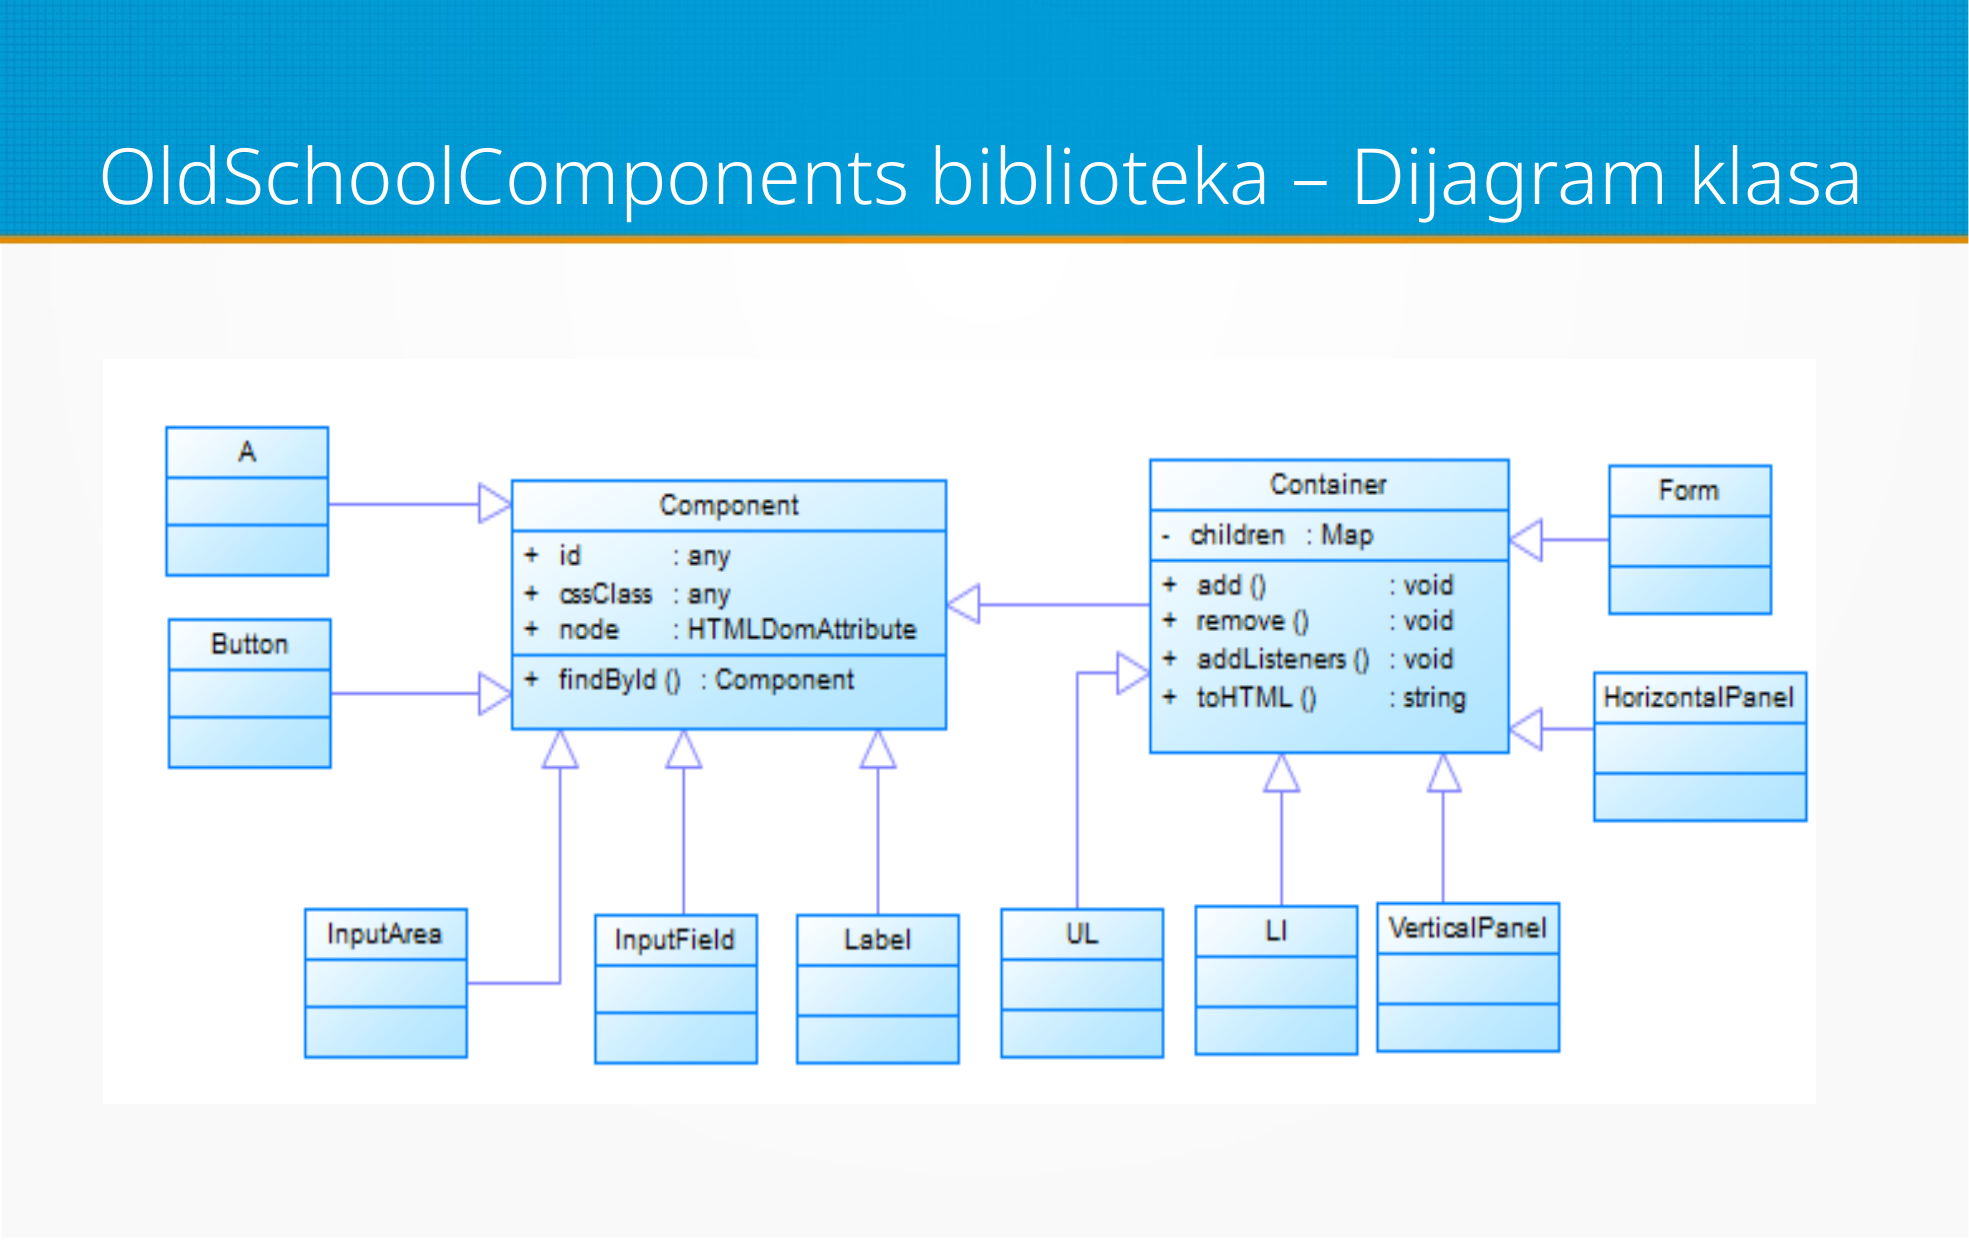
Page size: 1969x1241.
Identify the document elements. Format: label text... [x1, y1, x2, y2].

title OldSchoolComponents biblioteka – Dijagram klasa [98, 19, 1870, 227]
picture [0, 233, 1969, 1241]
list [98, 315, 1861, 1081]
